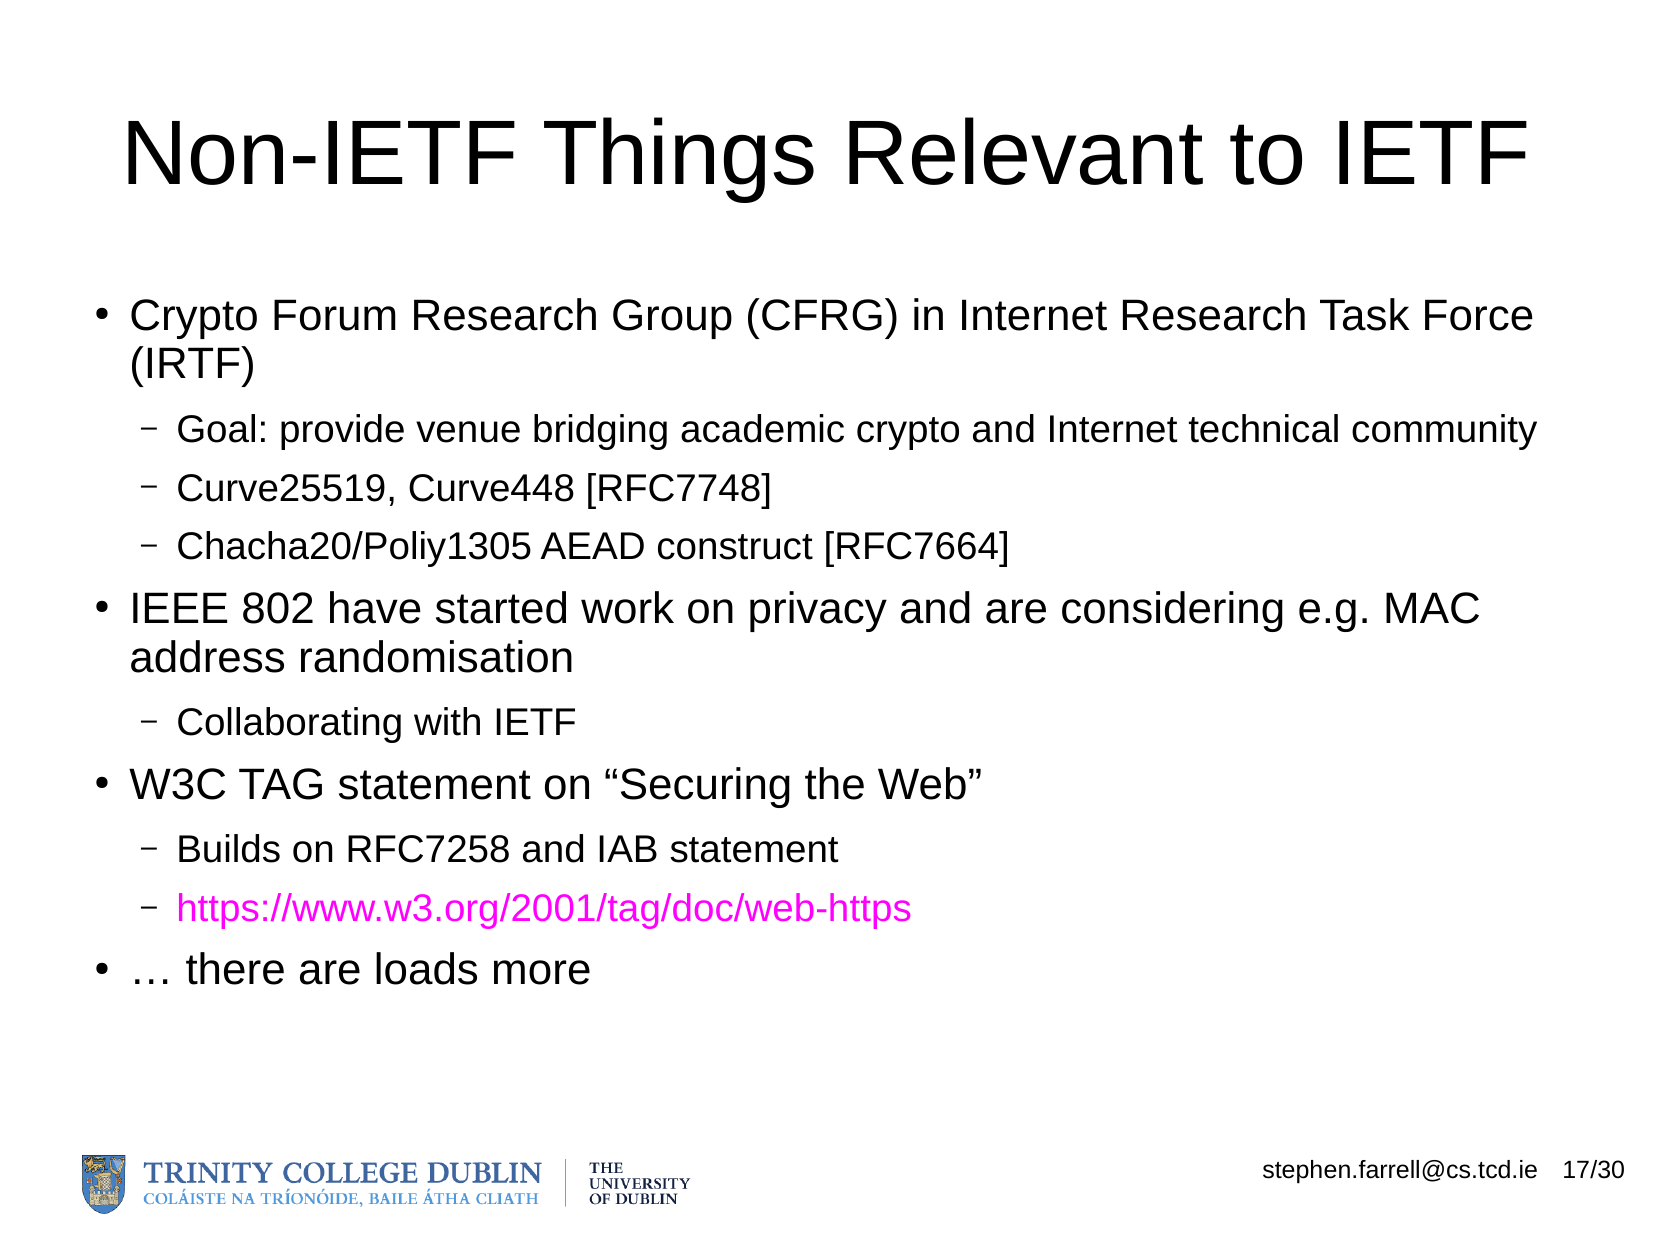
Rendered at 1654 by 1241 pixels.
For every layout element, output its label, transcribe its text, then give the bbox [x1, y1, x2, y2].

title Non-IETF Things Relevant to IETF [82, 49, 1571, 257]
list Crypto Forum Research Group (CFRG) in Internet Research Task Force (IRTF) Goal: provide venue bridging academic crypto and Internet technical community Curve25519, Curve448 [RFC7748] Chacha20/Poliy1305 AEAD construct [RFC7664] IEEE 802 have started work on privacy and are considering e.g. MAC address randomisation Collaborating with IETF W3C TAG statement on “Securing the Web” Builds on RFC7258 and IAB statement https://www.w3.org/2001/tag/doc/web-https … there are loads more [82, 290, 1571, 1010]
picture [82, 1155, 694, 1214]
